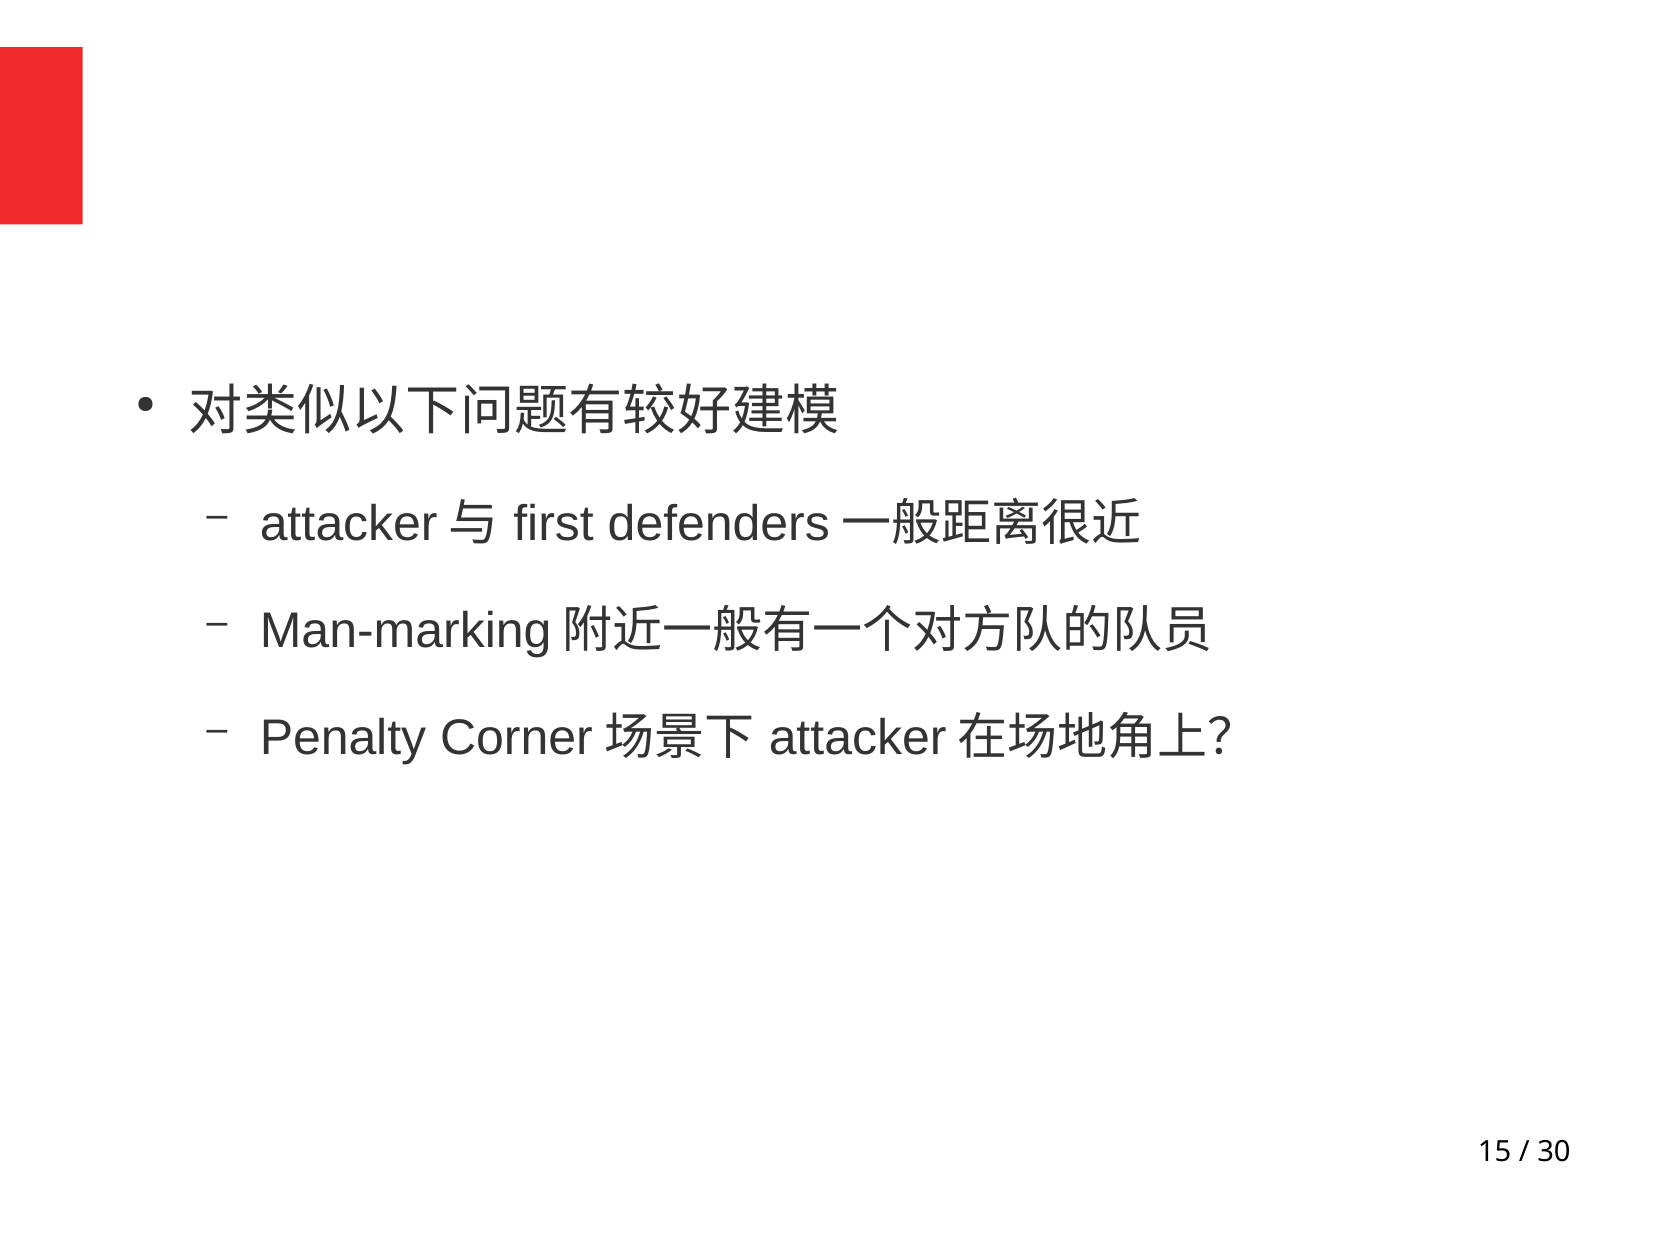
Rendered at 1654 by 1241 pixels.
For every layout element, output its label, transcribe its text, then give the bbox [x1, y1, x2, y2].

list 对类似以下问题有较好建模 attacker与first defenders一般距离很近 Man-marking附近一般有一个对方队的队员 Penalty Corner场景下attacker在场地角上？ [118, 354, 1536, 1074]
